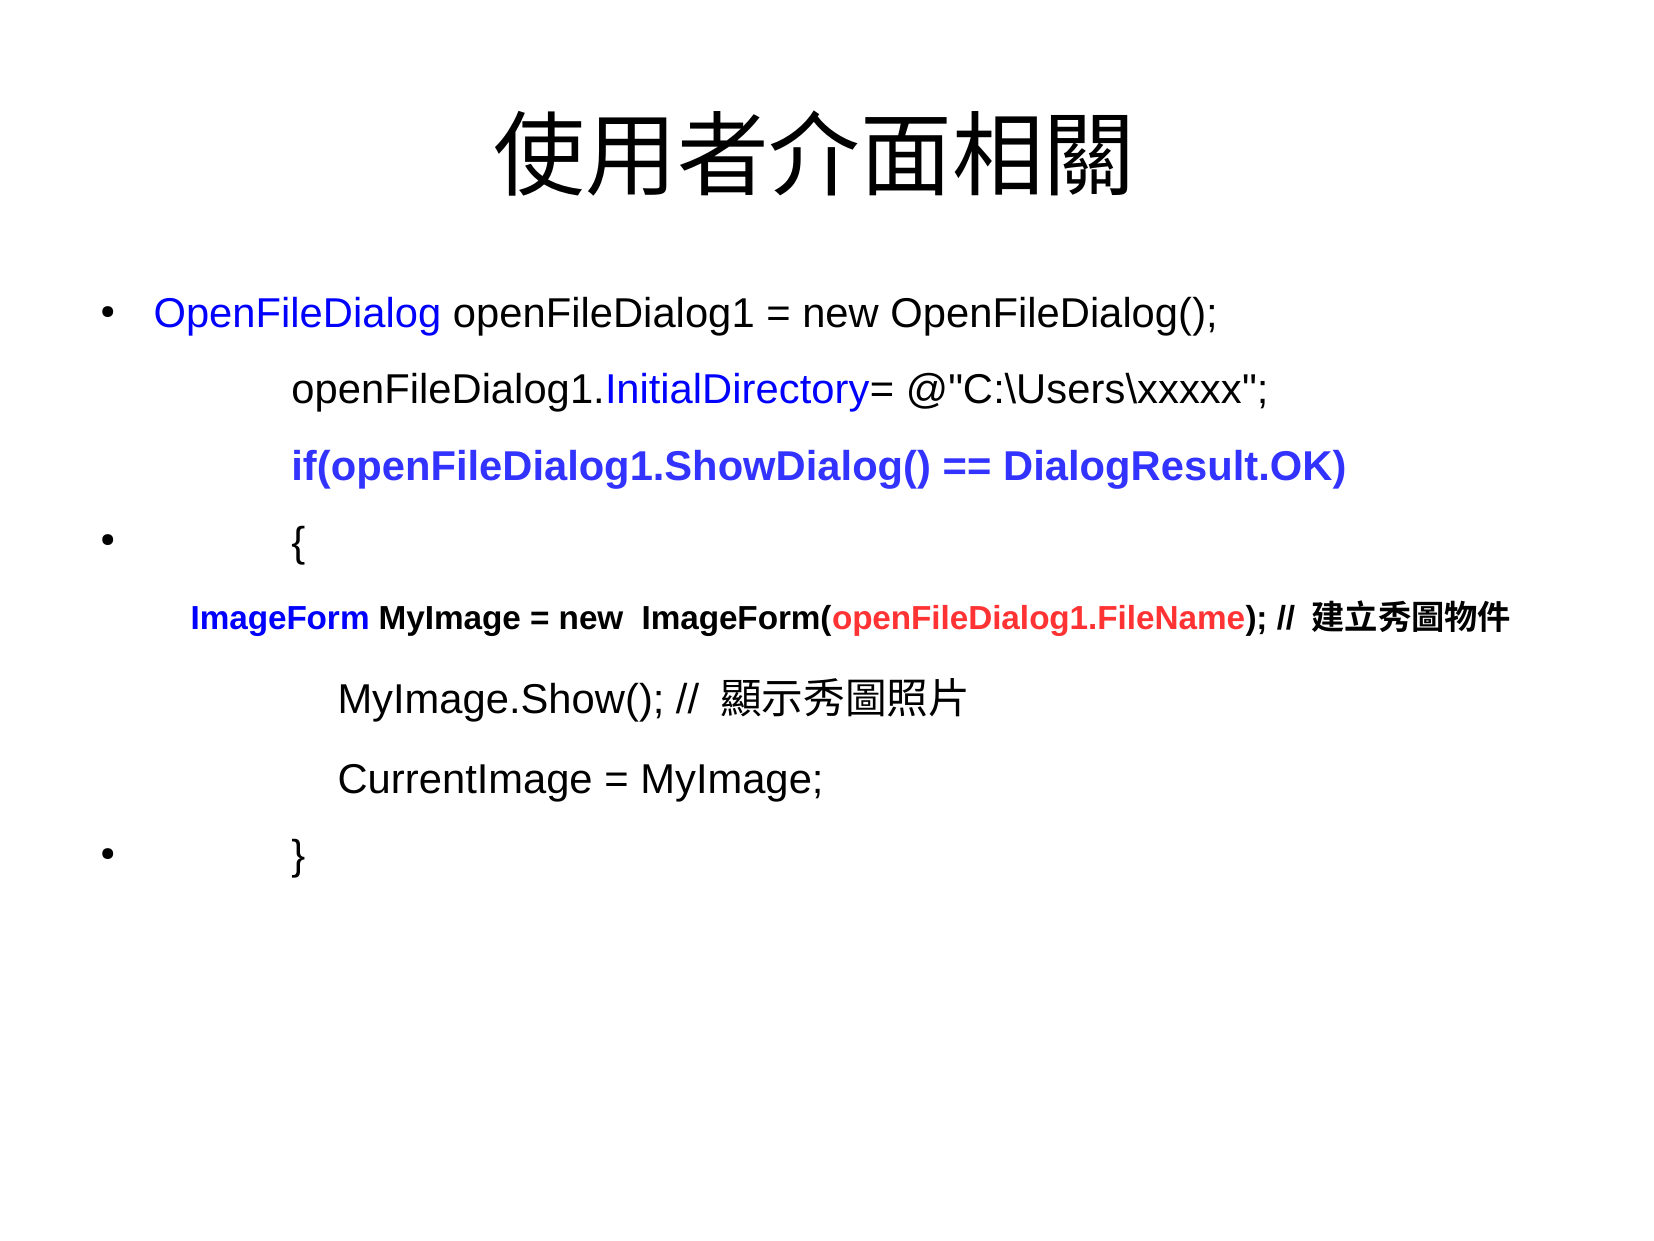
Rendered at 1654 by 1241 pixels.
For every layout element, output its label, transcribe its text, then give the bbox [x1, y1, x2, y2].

title 使用者介面相關 [82, 49, 1571, 257]
list OpenFileDialog openFileDialog1 = new OpenFileDialog(); openFileDialog1.InitialDirectory= @"C:\Users\xxxxx"; if(openFileDialog1.ShowDialog() == DialogResult.OK) { ImageForm MyImage = new ImageForm(openFileDialog1.FileName); // 建立秀圖物件 MyImage.Show(); // 顯示秀圖照片 CurrentImage = MyImage; } [82, 290, 1571, 1109]
